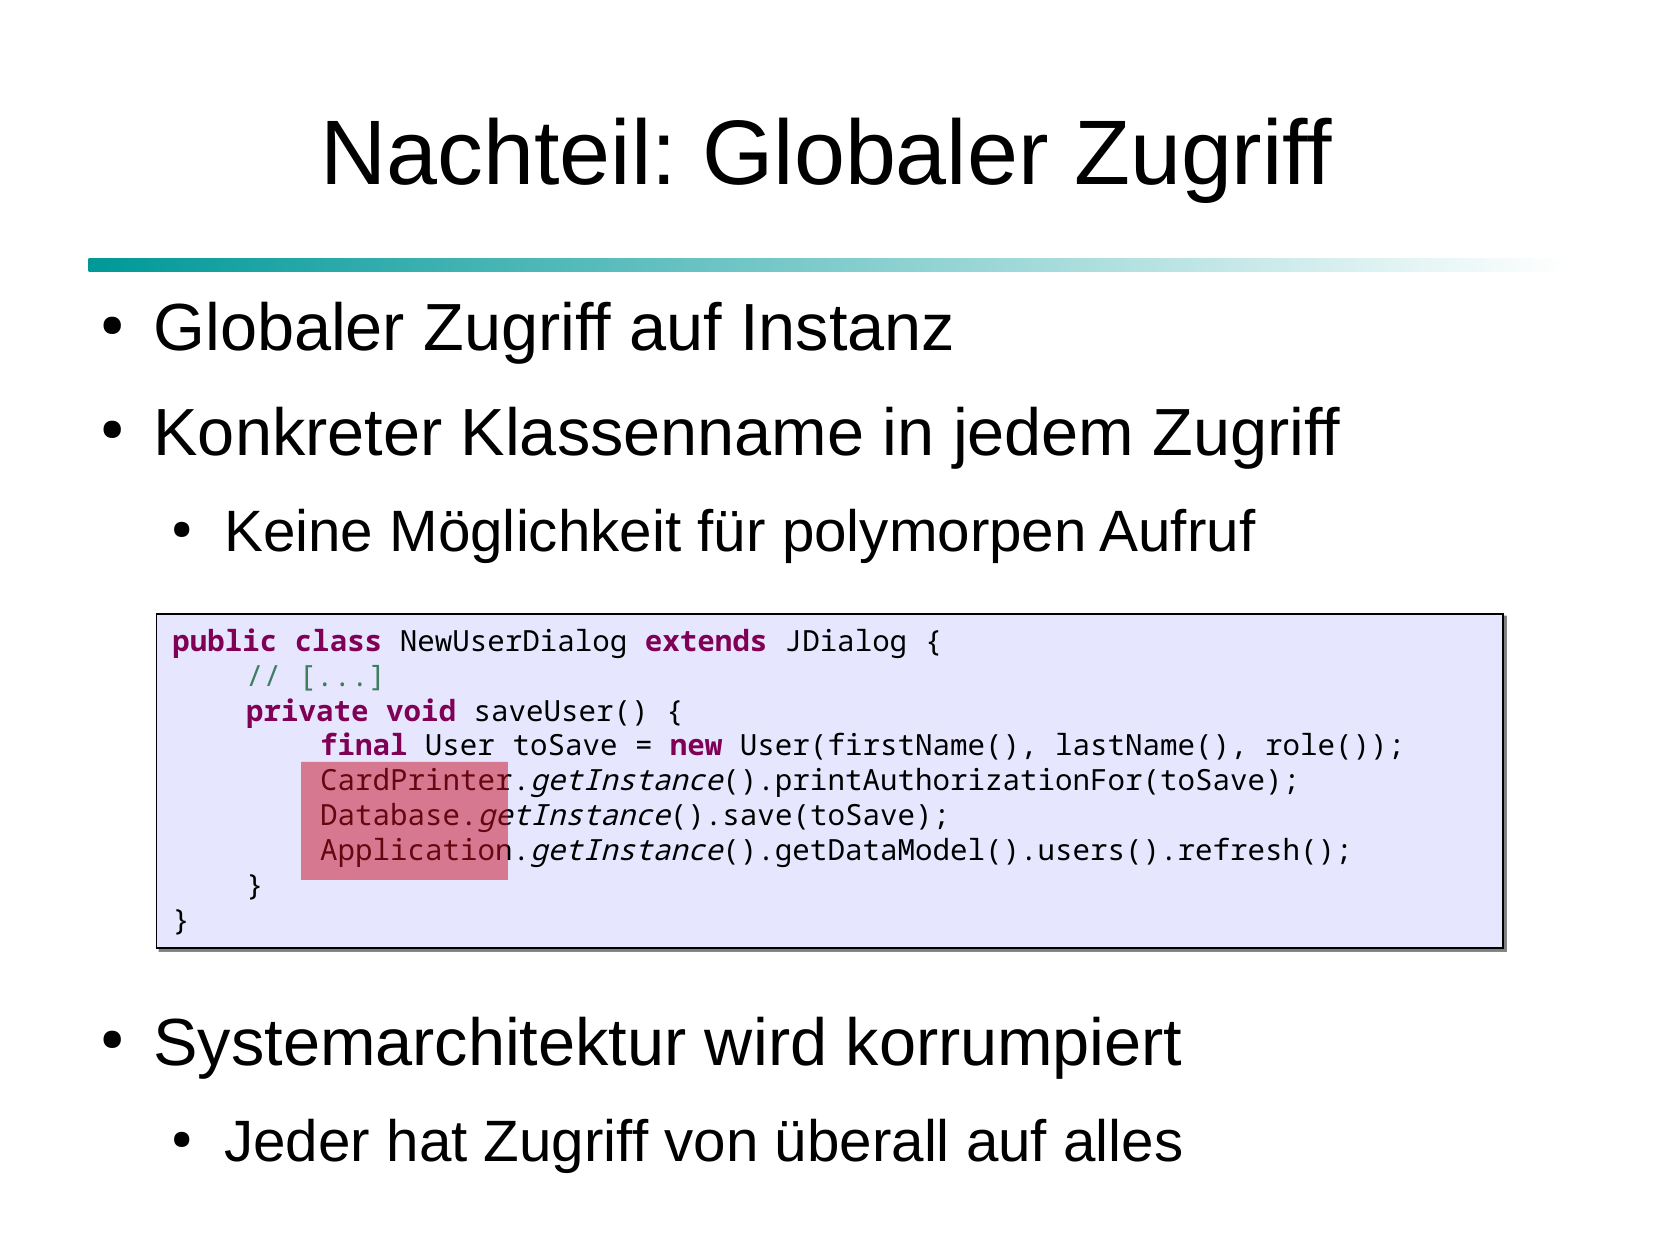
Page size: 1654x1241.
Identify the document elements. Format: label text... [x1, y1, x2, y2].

title Nachteil: Globaler Zugriff [82, 56, 1571, 250]
text_box [301, 761, 508, 880]
text_box public class NewUserDialog extends JDialog { // [...] private void saveUser() { final User toSave = new User(firstName(), lastName(), role()); CardPrinter.getInstance().printAuthorizationFor(toSave); Database.getInstance().save(toSave); Application.getInstance().getDataModel().users().refresh(); } } [156, 614, 1504, 949]
list Globaler Zugriff auf Instanz Konkreter Klassenname in jedem Zugriff Keine Möglichkeit für polymorpen Aufruf Systemarchitektur wird korrumpiert Jeder hat Zugriff von überall auf alles [82, 290, 1571, 1174]
